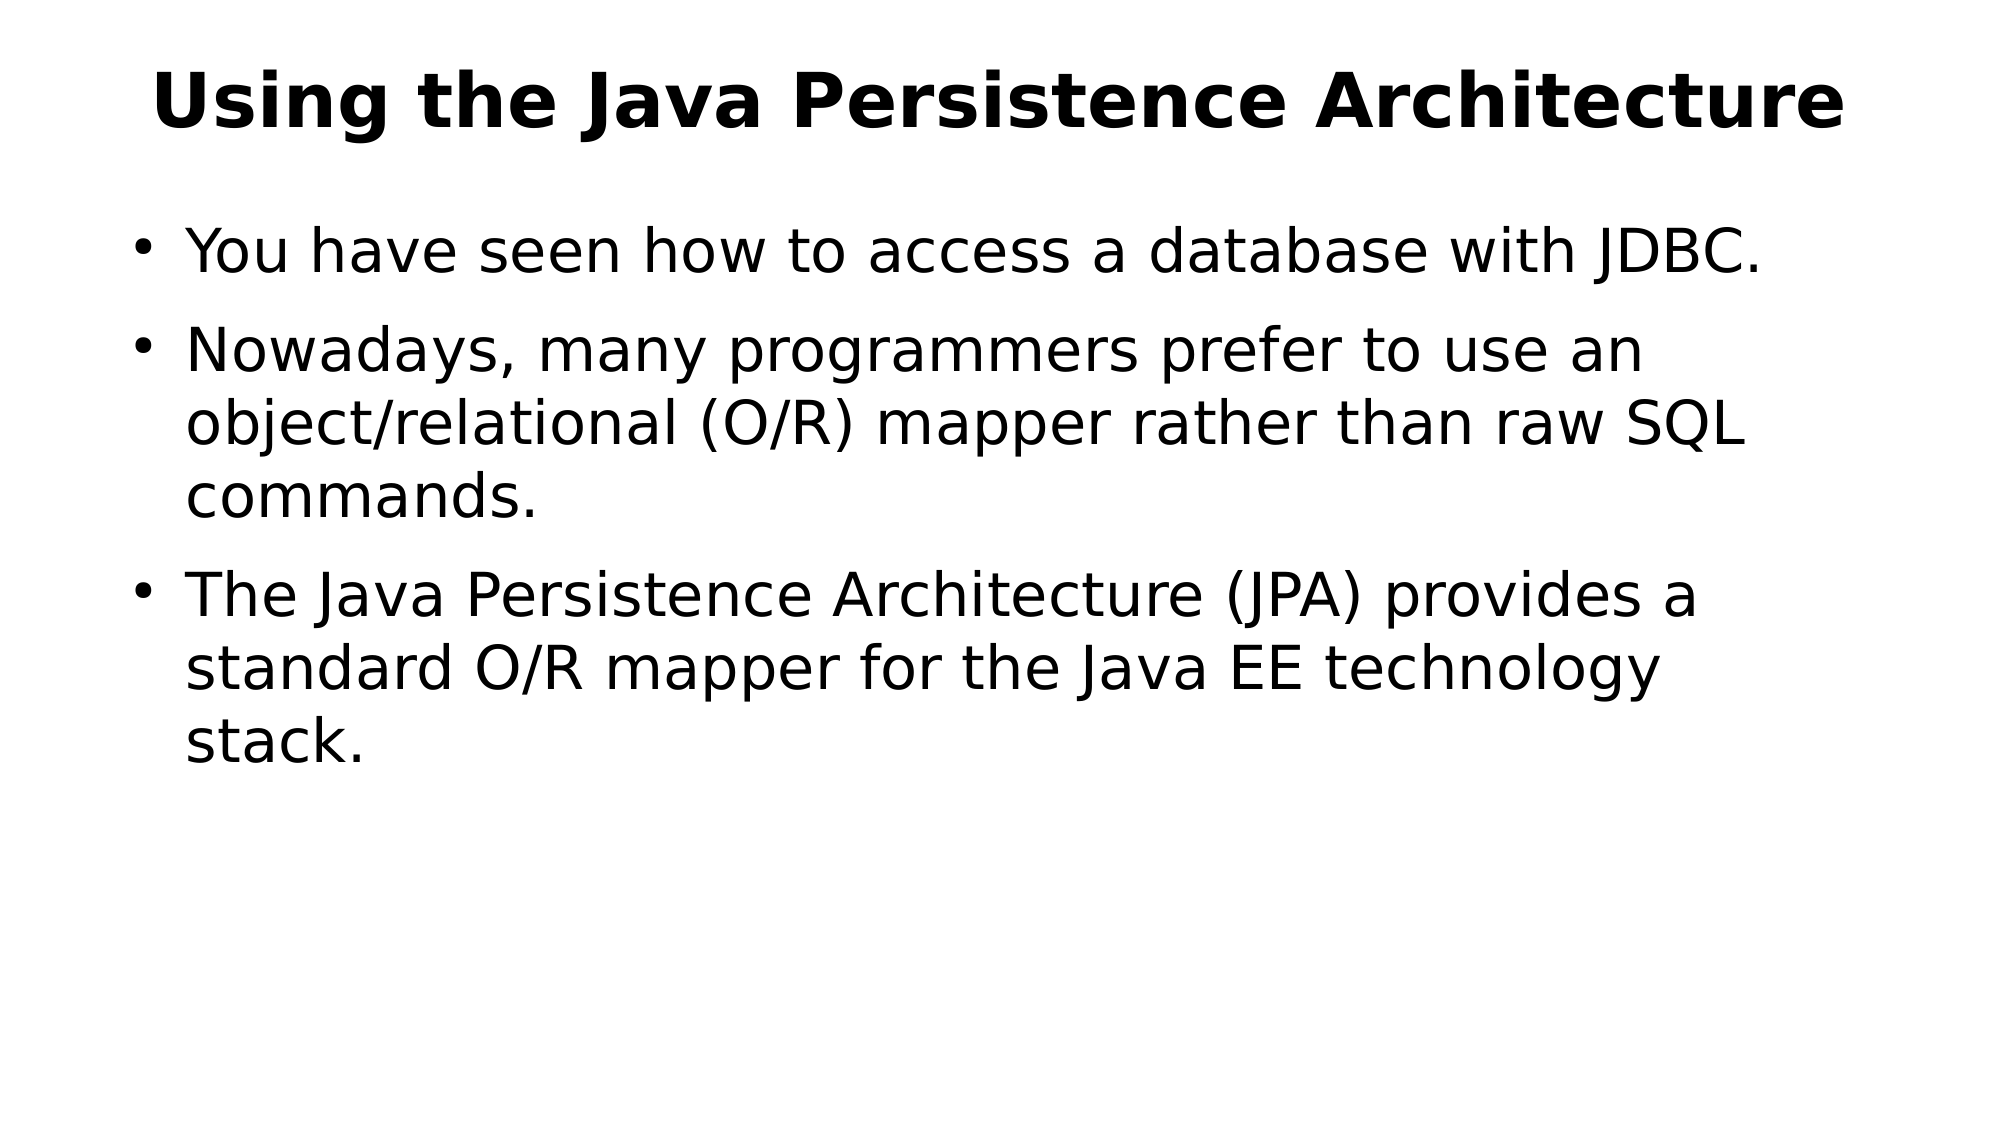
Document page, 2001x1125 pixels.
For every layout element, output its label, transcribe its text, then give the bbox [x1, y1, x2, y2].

title Using the Java Persistence Architecture [99, 44, 1900, 177]
list You have seen how to access a database with JDBC. Nowadays, many programmers prefer to use an object/relational (O/R) mapper rather than raw SQL commands. The Java Persistence Architecture (JPA) provides a standard O/R mapper for the Java EE technology stack. [99, 204, 1860, 1075]
